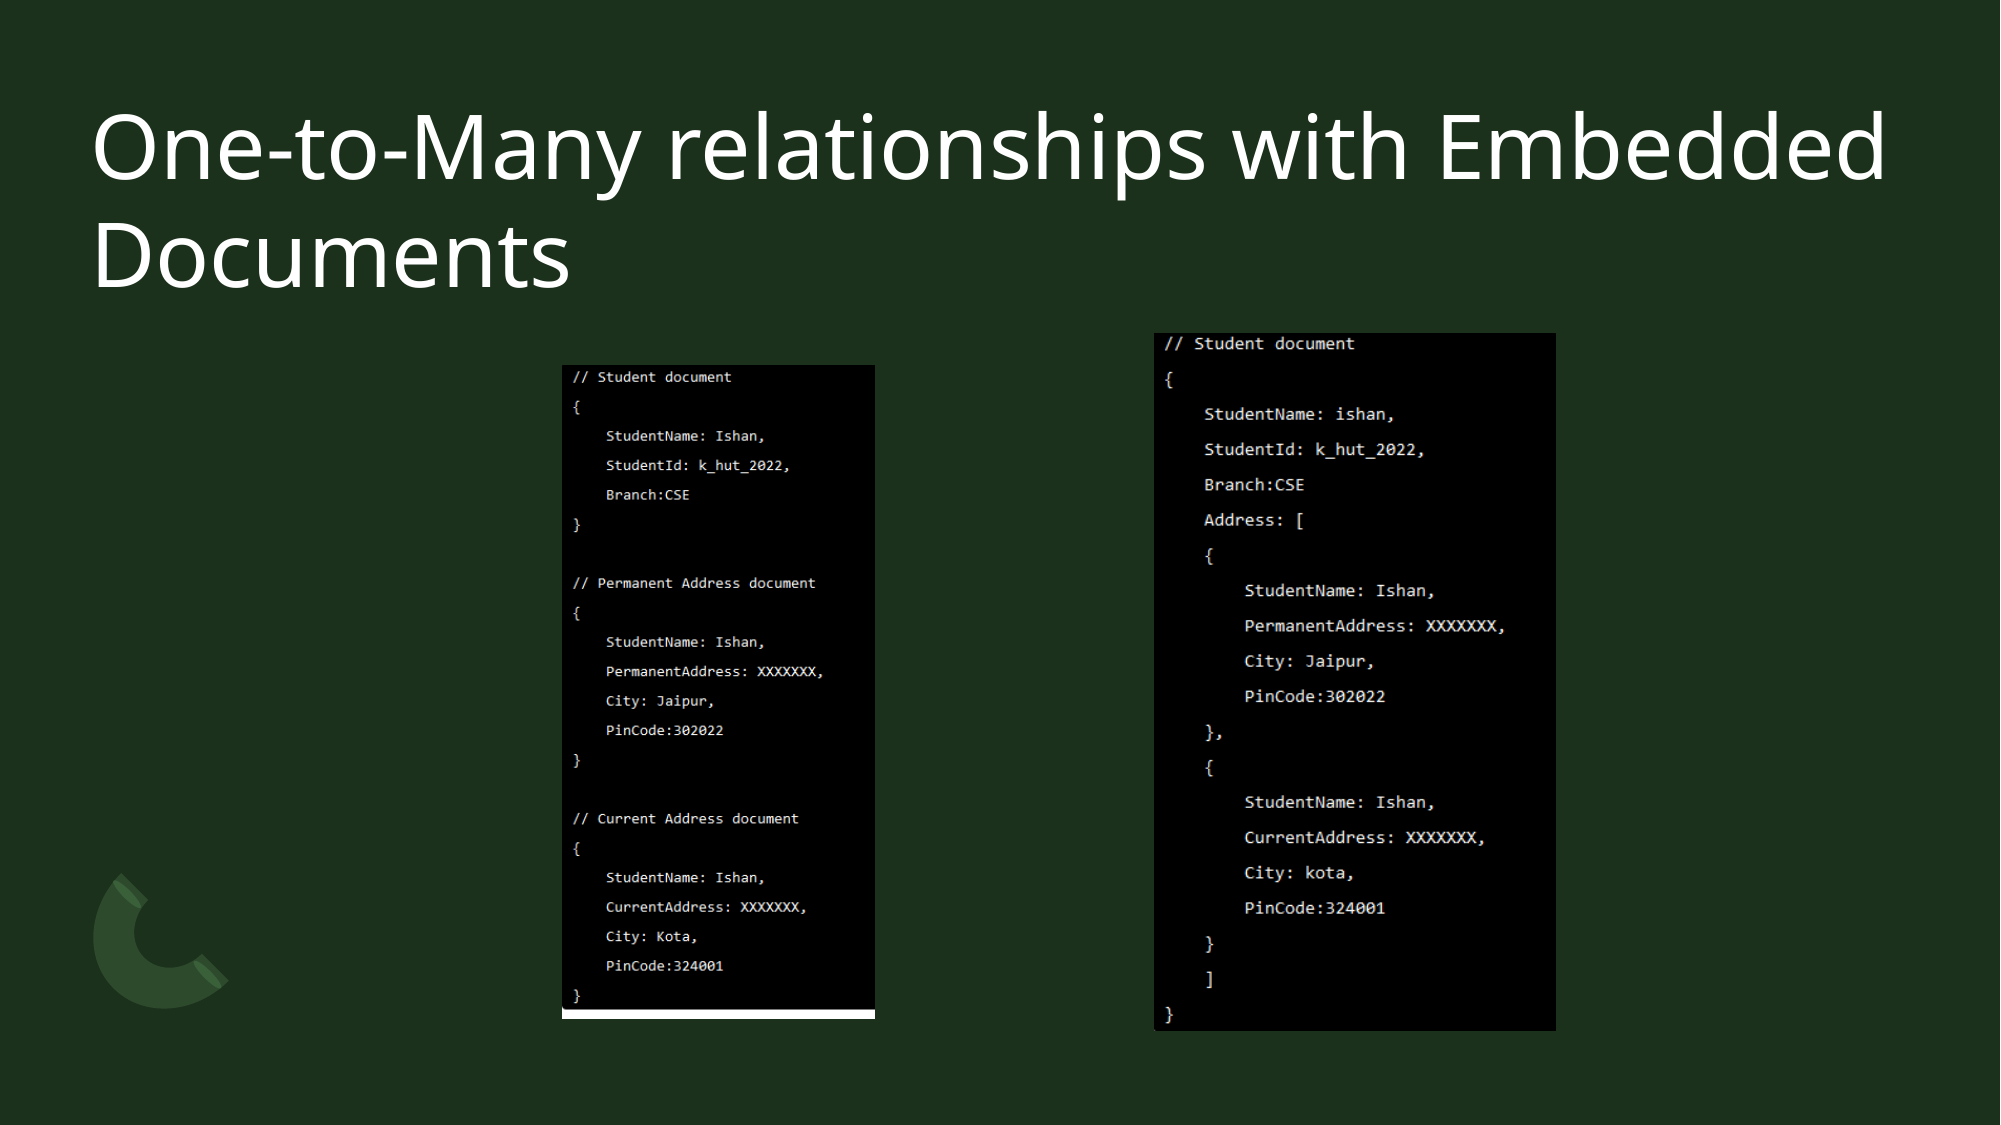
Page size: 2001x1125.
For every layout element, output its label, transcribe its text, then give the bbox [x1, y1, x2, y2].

picture [1154, 333, 1556, 1031]
picture [562, 365, 875, 1019]
title One-to-Many relationships with Embedded Documents [90, 90, 1910, 309]
